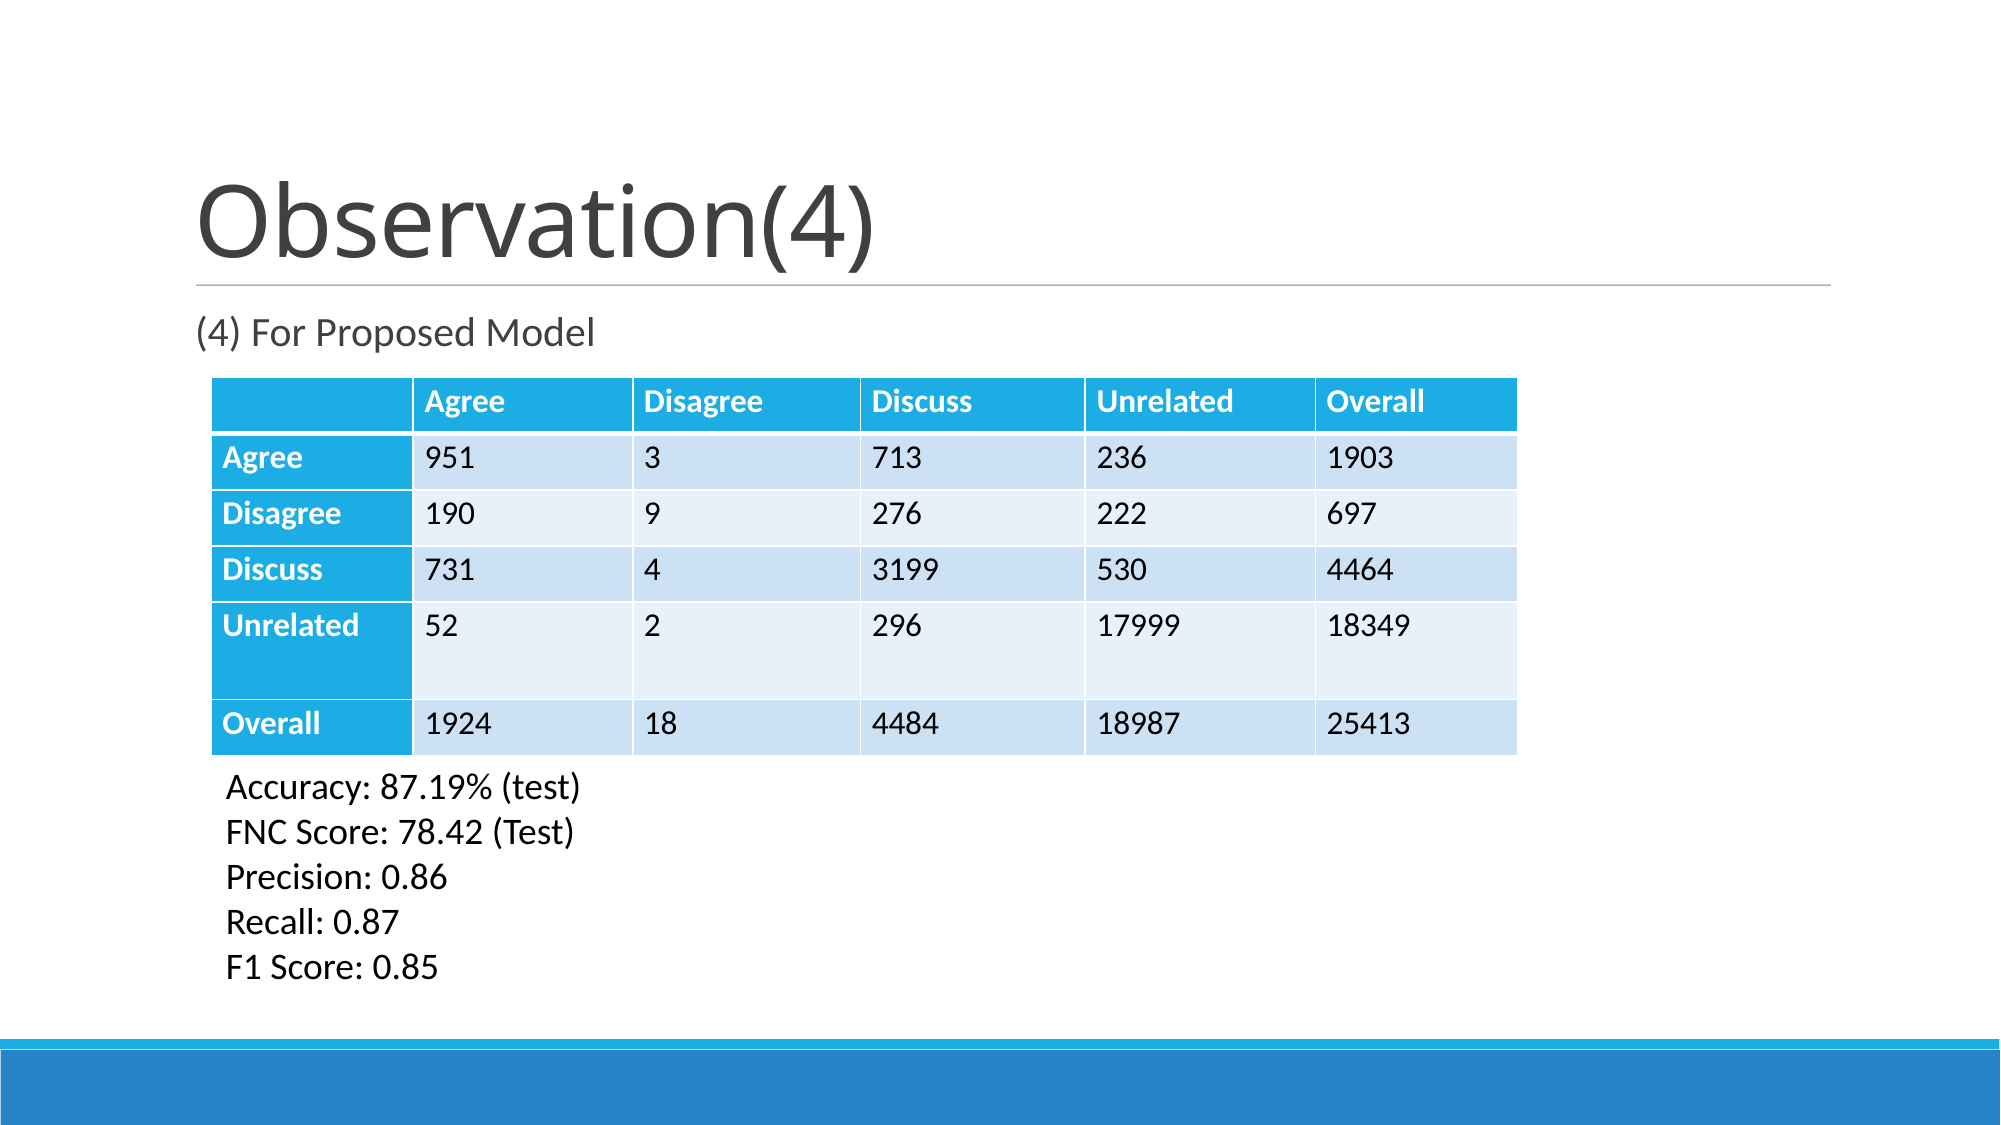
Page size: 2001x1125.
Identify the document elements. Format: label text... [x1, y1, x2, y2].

table_cell 713 [861, 436, 1084, 489]
text_box (4) For Proposed Model [180, 302, 1830, 963]
table_cell 236 [1086, 436, 1315, 489]
table_cell 52 [414, 603, 632, 699]
table_cell 697 [1316, 491, 1517, 545]
table_cell Overall [212, 700, 412, 754]
table_cell 276 [861, 491, 1084, 545]
table_cell 1903 [1316, 436, 1517, 489]
table_cell Unrelated [212, 603, 412, 699]
table_cell 296 [861, 603, 1084, 699]
table_cell Agree [212, 436, 412, 489]
table_cell 4 [634, 547, 860, 601]
table_cell 4484 [861, 700, 1084, 754]
table_cell 530 [1086, 547, 1315, 601]
table_cell 731 [414, 547, 632, 601]
table_cell 17999 [1086, 603, 1315, 699]
table_cell 3199 [861, 547, 1084, 601]
table_cell 3 [634, 436, 860, 489]
text_box Accuracy: 87.19% (test) FNC Score: 78.42 (Test) Precision: 0.86 Recall: 0.87 F1 Score: 0.85 [211, 754, 1100, 994]
table_header Agree [414, 378, 632, 431]
text_box Observation(4) [180, 47, 1830, 285]
table_header Disagree [634, 378, 860, 431]
table_cell 2 [634, 603, 860, 699]
table_header Discuss [861, 378, 1084, 431]
table_cell Disagree [212, 491, 412, 545]
table_cell 18987 [1086, 700, 1315, 755]
table_cell 9 [634, 491, 860, 545]
table_cell 18 [634, 700, 860, 754]
table_cell Discuss [212, 547, 412, 601]
table_cell 18349 [1316, 603, 1517, 699]
table_header Overall [1316, 378, 1517, 431]
table_header Unrelated [1086, 378, 1315, 431]
table_cell 4464 [1316, 547, 1517, 601]
table_cell 1924 [414, 700, 632, 754]
table_cell 222 [1086, 491, 1315, 545]
table_cell 951 [414, 436, 632, 489]
table_cell 190 [414, 491, 632, 545]
table_cell 25413 [1316, 700, 1517, 755]
table_header [212, 378, 412, 431]
